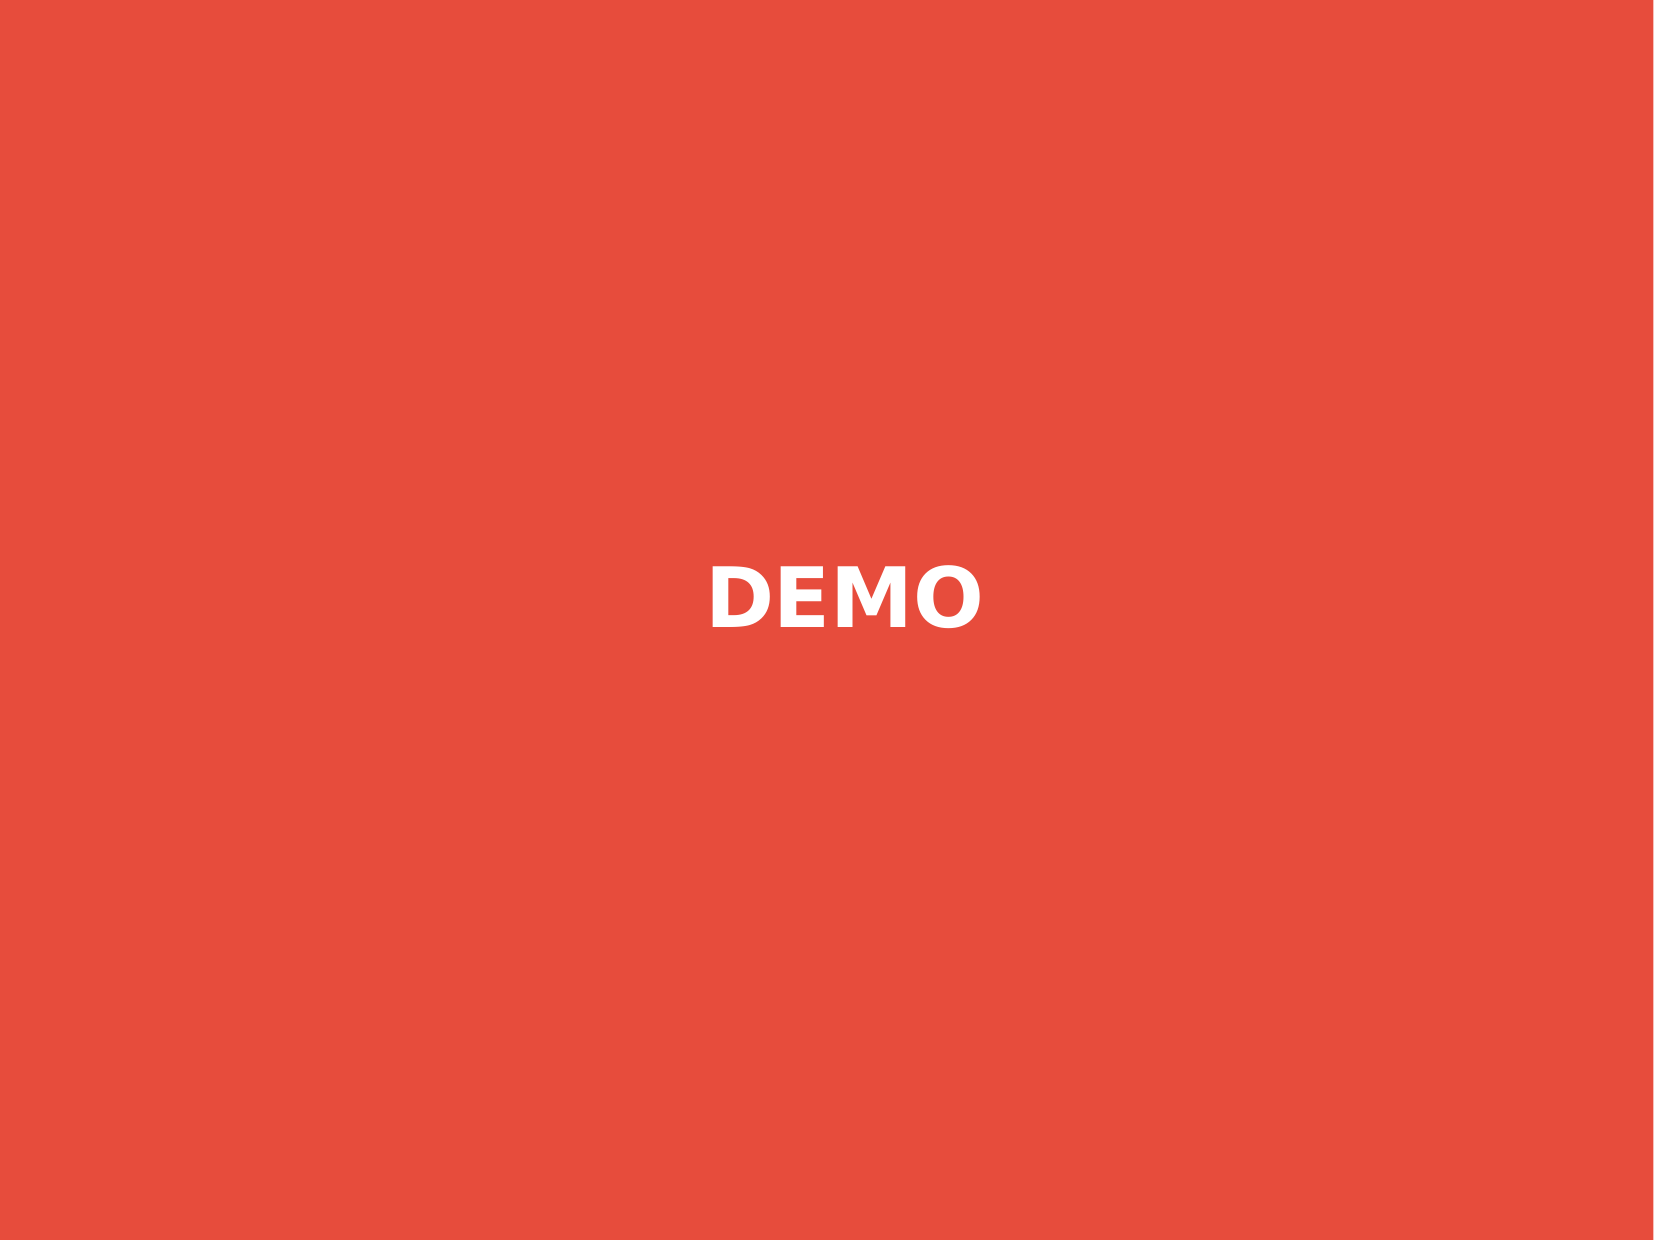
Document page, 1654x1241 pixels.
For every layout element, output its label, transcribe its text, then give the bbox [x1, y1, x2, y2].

text_box DEMO [70, 543, 1619, 778]
